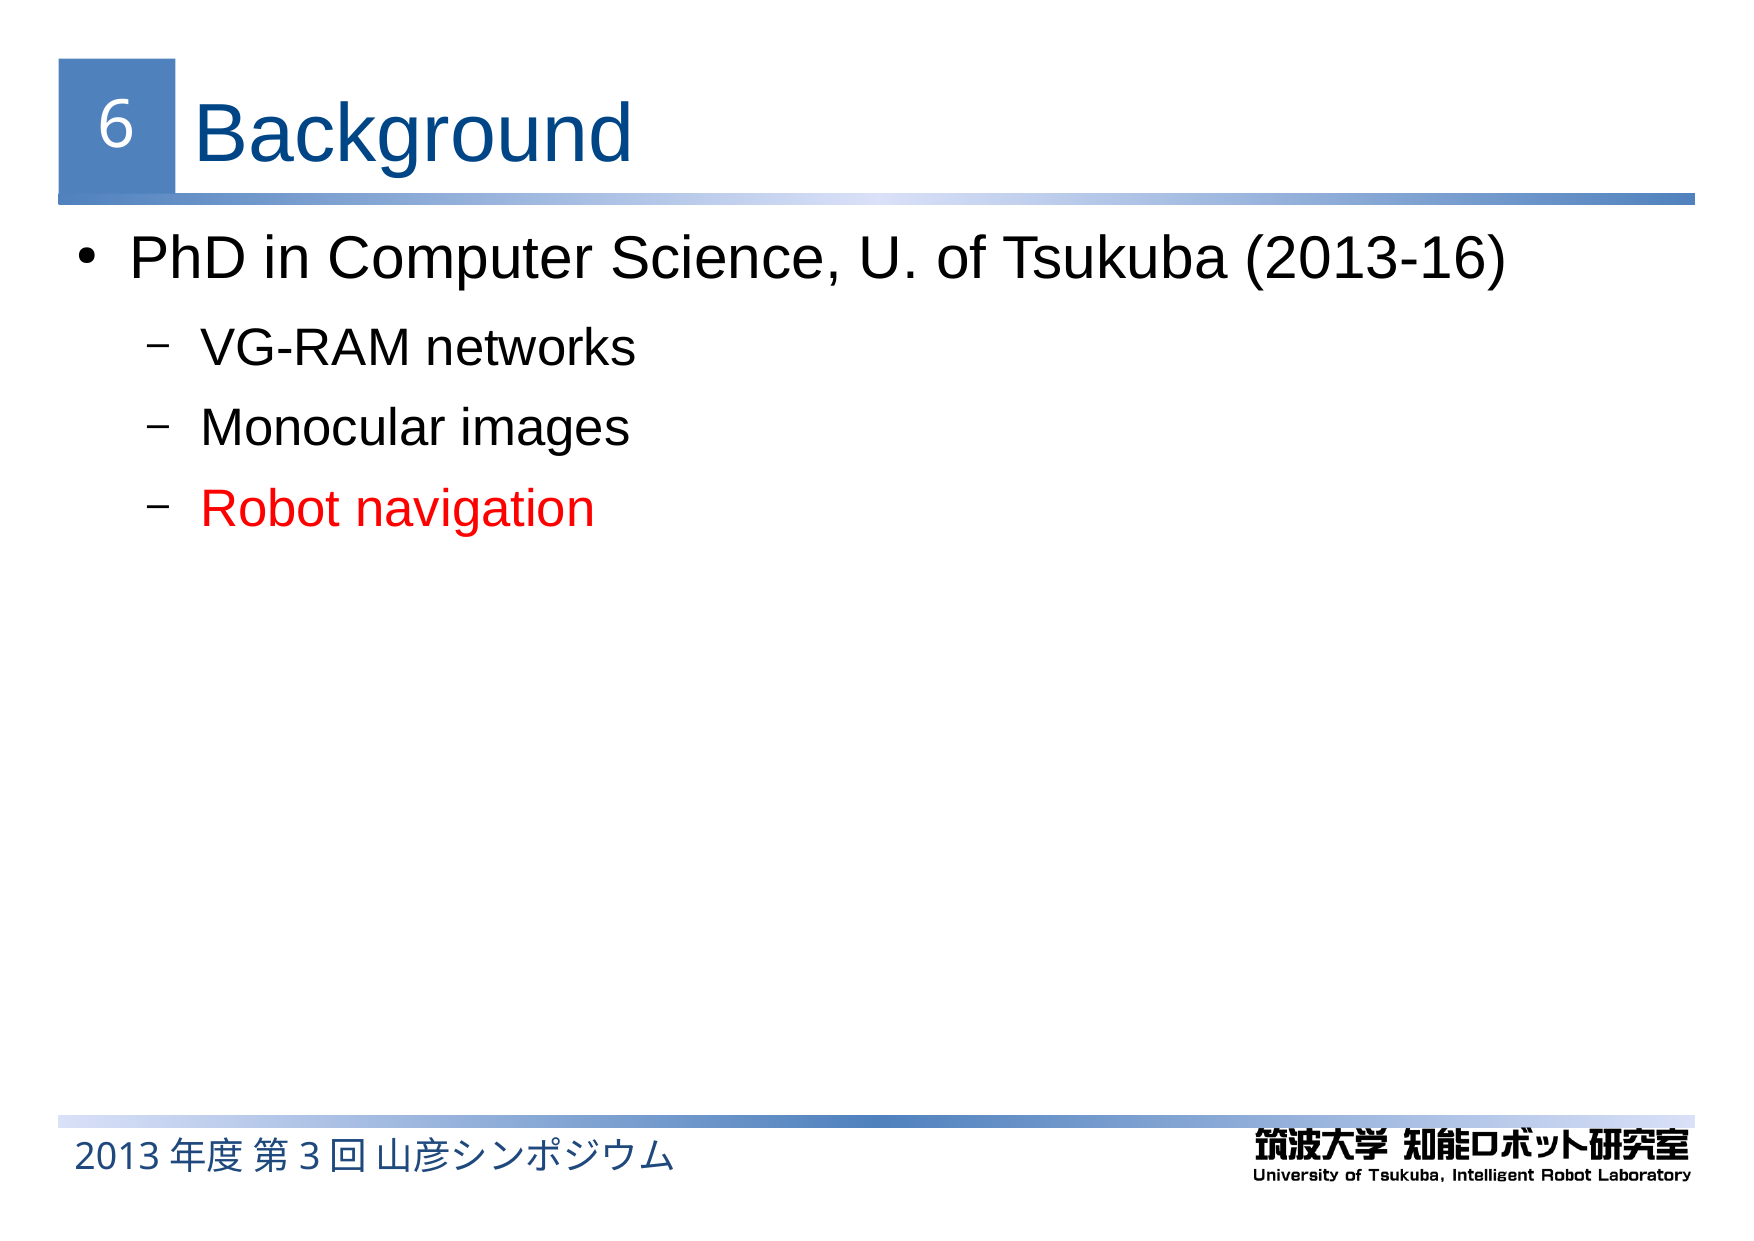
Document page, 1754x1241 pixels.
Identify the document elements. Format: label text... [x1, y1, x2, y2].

title Background [193, 61, 1651, 205]
picture [1252, 1127, 1691, 1182]
list PhD in Computer Science, U. of Tsukuba (2013-16) VG-RAM networks Monocular images Robot navigation [58, 223, 1696, 1109]
